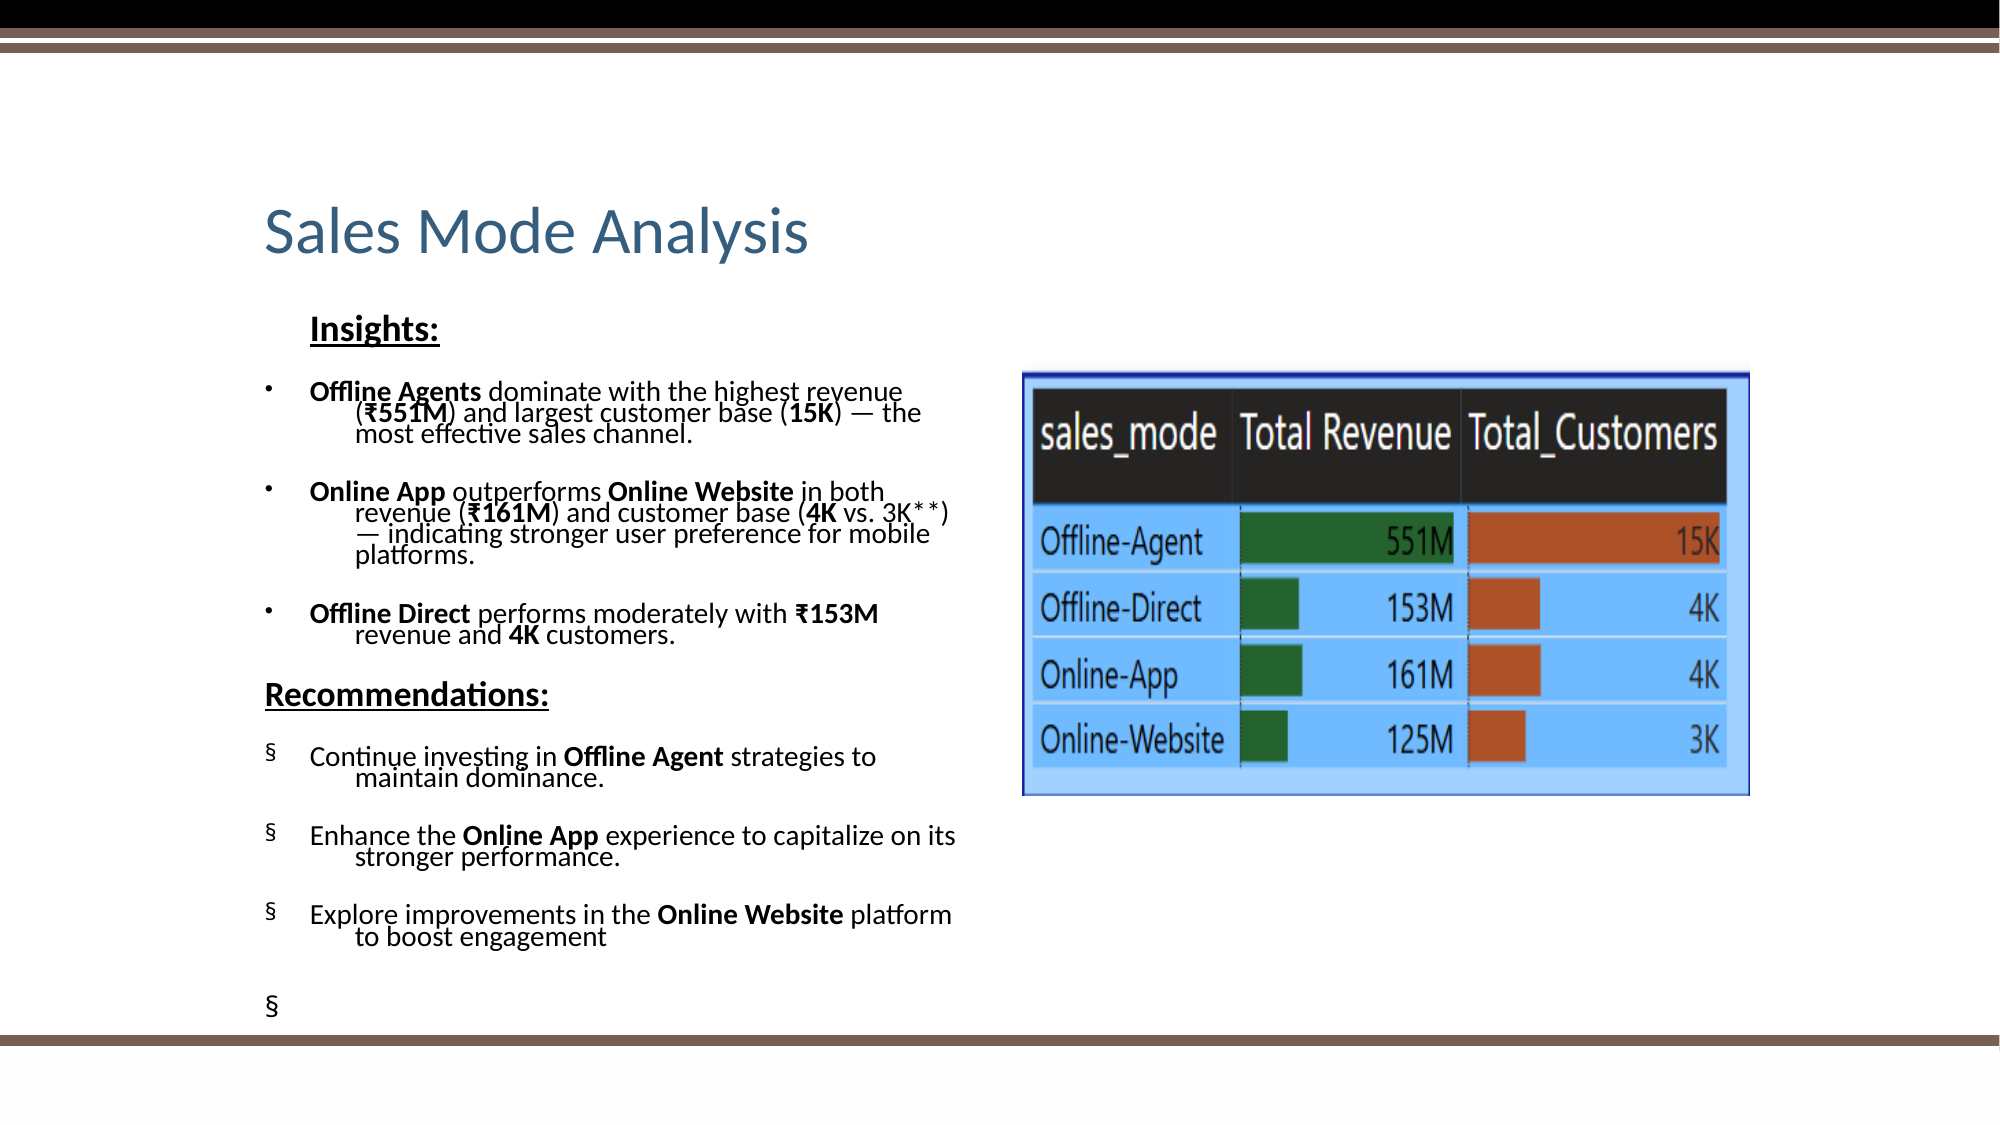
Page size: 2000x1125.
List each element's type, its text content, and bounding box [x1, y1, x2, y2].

picture [1022, 361, 1750, 796]
list Insights: Offline Agents dominate with the highest revenue (₹551M) and largest customer base (15K) — the most effective sales channel. Online App outperforms Online Website in both revenue (₹161M) and customer base (4K vs. 3K**) — indicating stronger user preference for mobile platforms. Offline Direct performs moderately with ₹153M revenue and 4K customers. Recommendations: Continue investing in Offline Agent strategies to maintain dominance. Enhance the Online App experience to capitalize on its stronger performance. Explore improvements in the Online Website platform to boost engagement [249, 312, 978, 984]
title Sales Mode Analysis [249, 99, 1750, 275]
